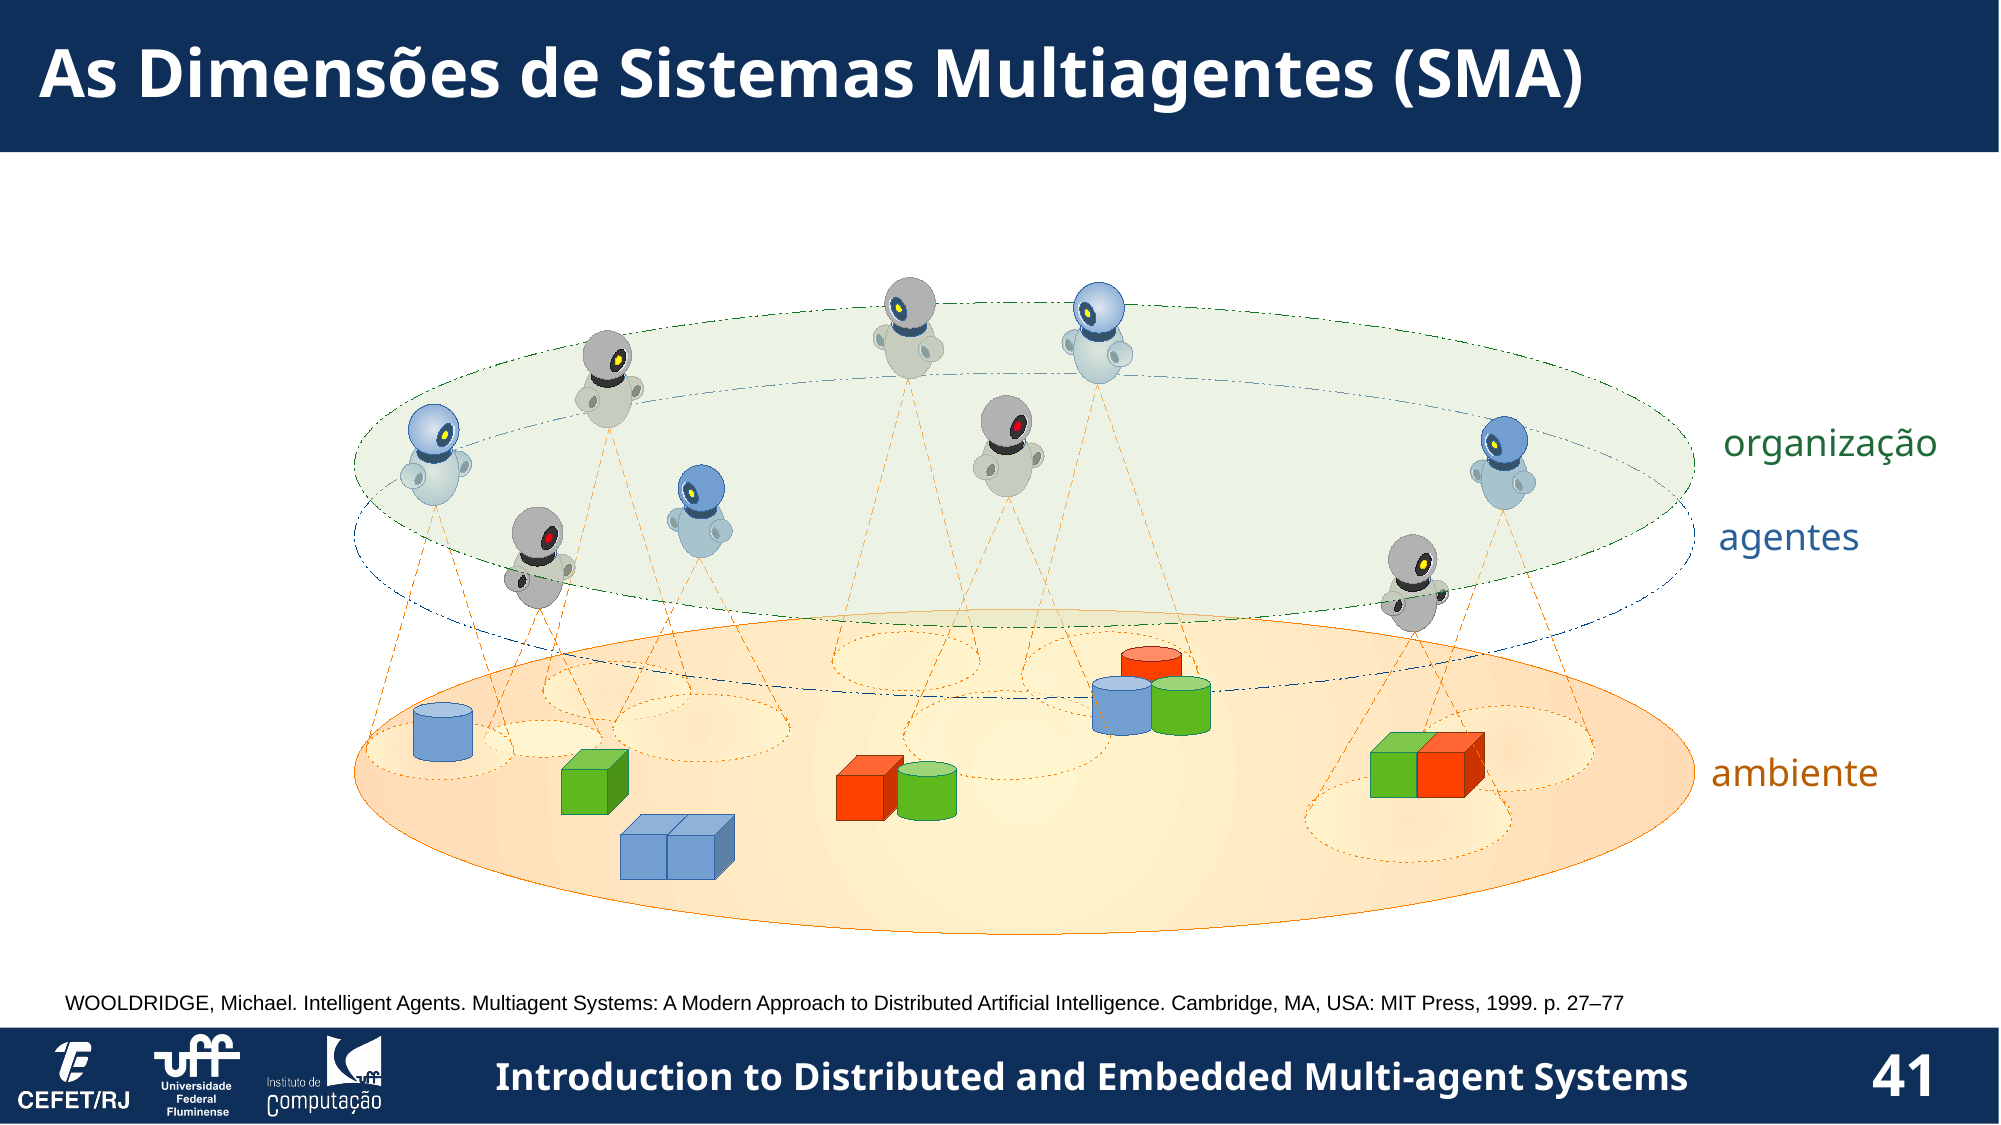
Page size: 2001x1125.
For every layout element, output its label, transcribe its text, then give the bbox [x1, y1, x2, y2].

text_box organização [1653, 411, 2000, 472]
picture [153, 1033, 241, 1121]
text_box ambiente [1618, 741, 1973, 802]
text_box agentes [1612, 505, 1967, 566]
picture [18, 1021, 129, 1125]
picture [265, 1033, 383, 1117]
text_box As Dimensões de Sistemas Multiagentes (SMA) [25, 23, 1999, 119]
text_box [354, 277, 1695, 935]
text_box WOOLDRIDGE, Michael. Intelligent Agents. Multiagent Systems: A Modern Approach to Distributed Artificial Intelligence. Cambridge, MA, USA: MIT Press, 1999. p. 27–77 [50, 982, 1969, 1023]
